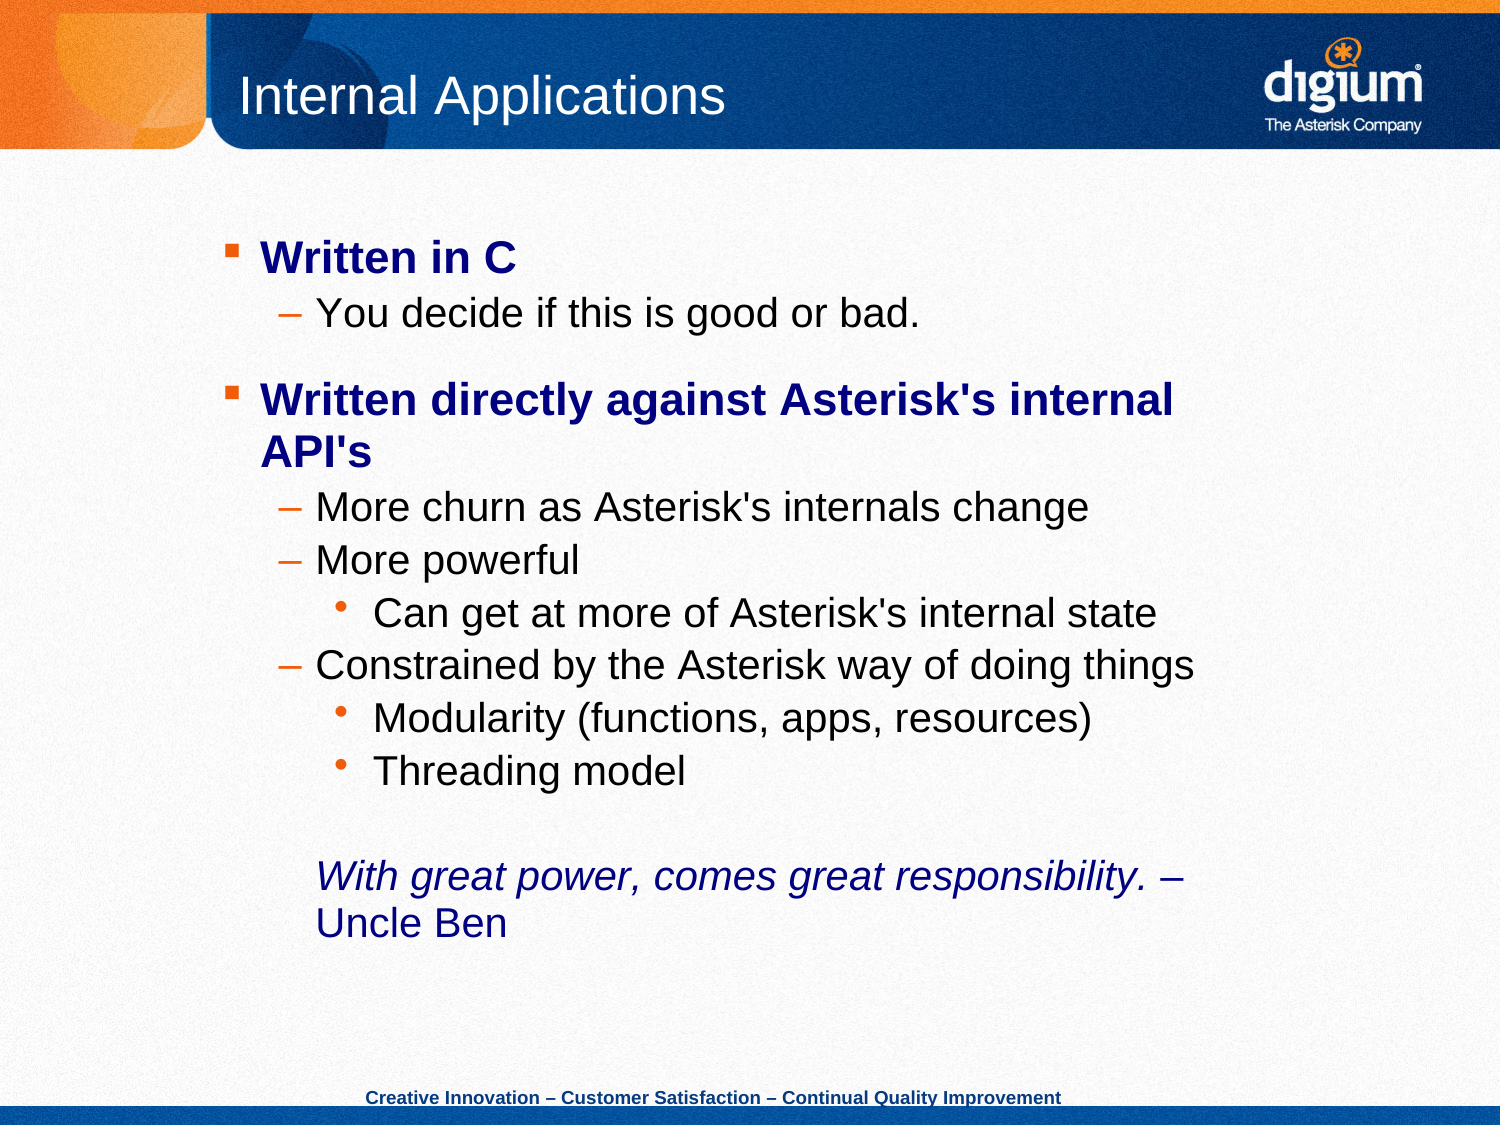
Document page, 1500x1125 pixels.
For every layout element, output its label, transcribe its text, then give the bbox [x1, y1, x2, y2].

list Written in C You decide if this is good or bad. Written directly against Asterisk's internal API's More churn as Asterisk's internals change More powerful Can get at more of Asterisk's internal state Constrained by the Asterisk way of doing things Modularity (functions, apps, resources) Threading model With great power, comes great responsibility. – Uncle Ben [206, 224, 1301, 967]
title Internal Applications [238, 27, 1243, 127]
picture [0, 0, 1500, 1125]
